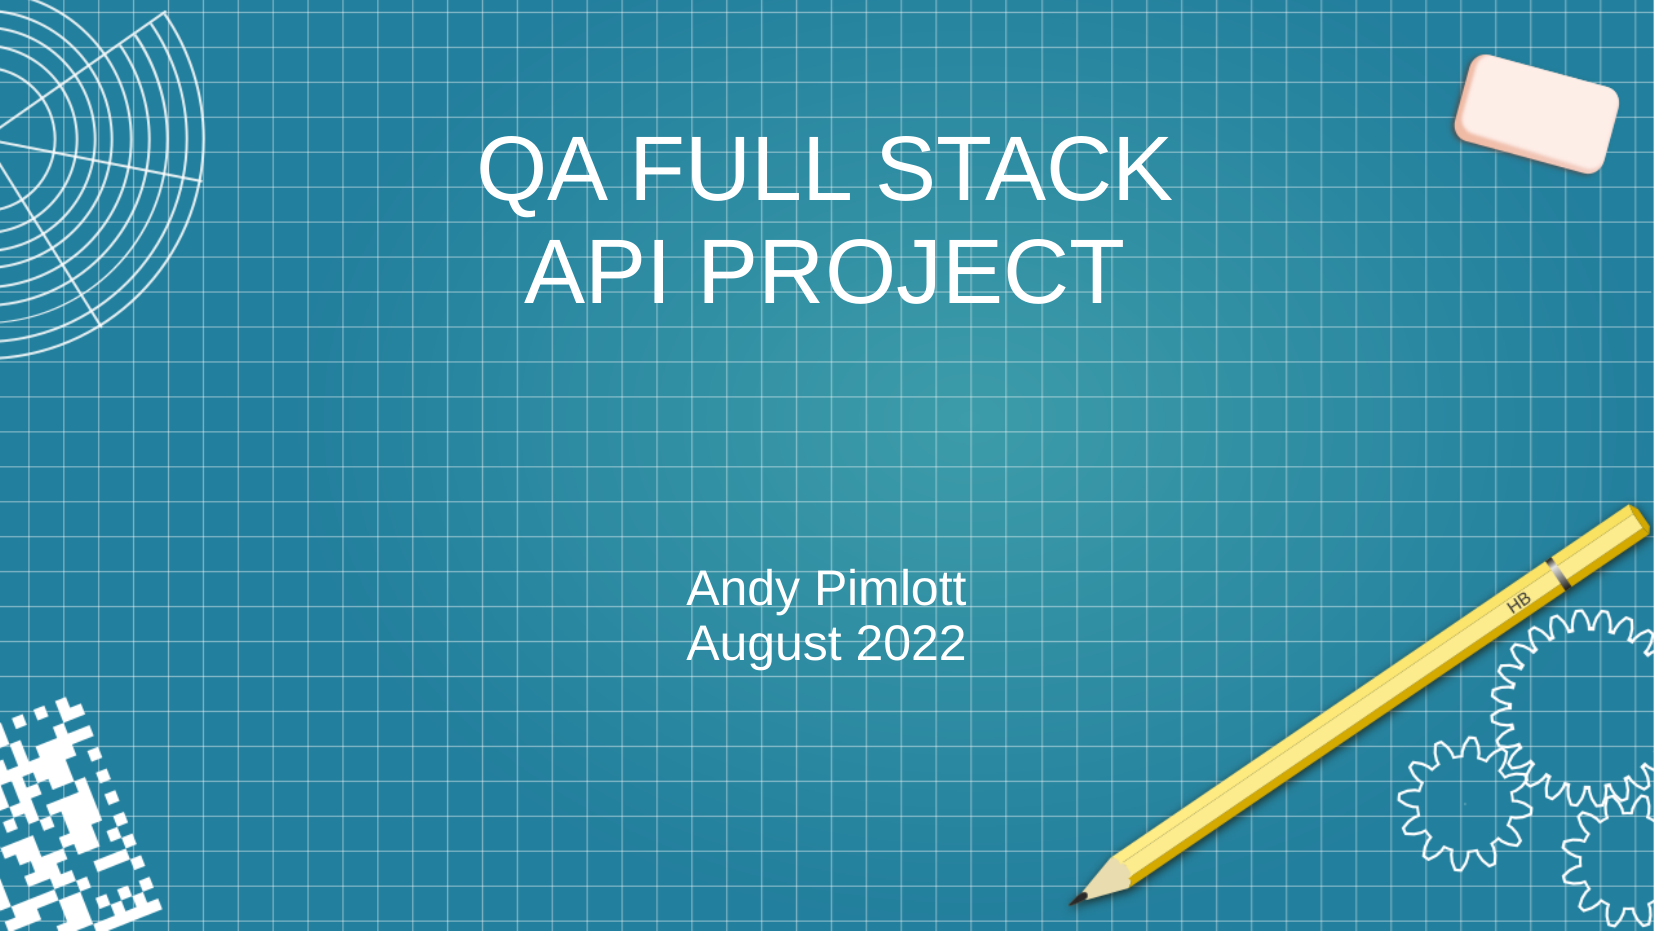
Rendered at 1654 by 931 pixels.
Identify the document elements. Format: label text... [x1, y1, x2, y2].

title QA FULL STACK API PROJECT [81, 114, 1570, 327]
picture [0, 0, 1654, 931]
subtitle Andy Pimlott August 2022 [82, 389, 1571, 842]
